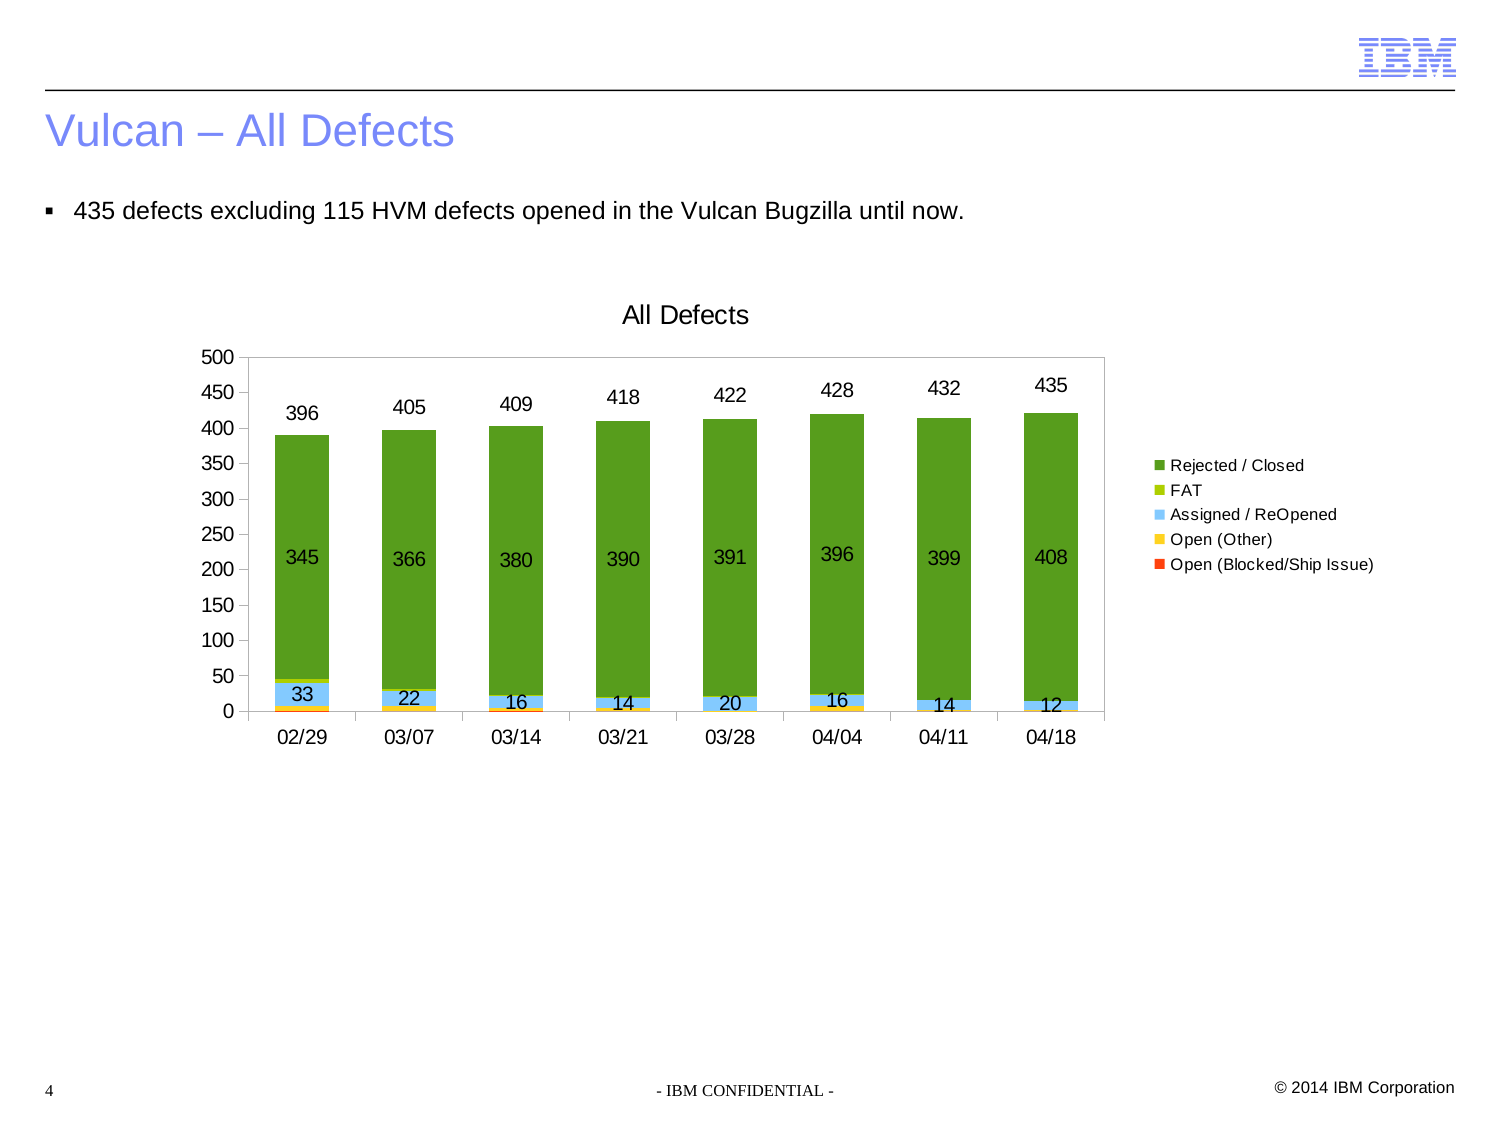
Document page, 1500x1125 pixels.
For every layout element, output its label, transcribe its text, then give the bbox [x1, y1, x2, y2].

chart [146, 269, 1394, 785]
title Vulcan – All Defects [30, 97, 1456, 188]
list 435 defects excluding 115 HVM defects opened in the Vulcan Bugzilla until now. [30, 188, 1456, 378]
picture [1359, 37, 1456, 77]
